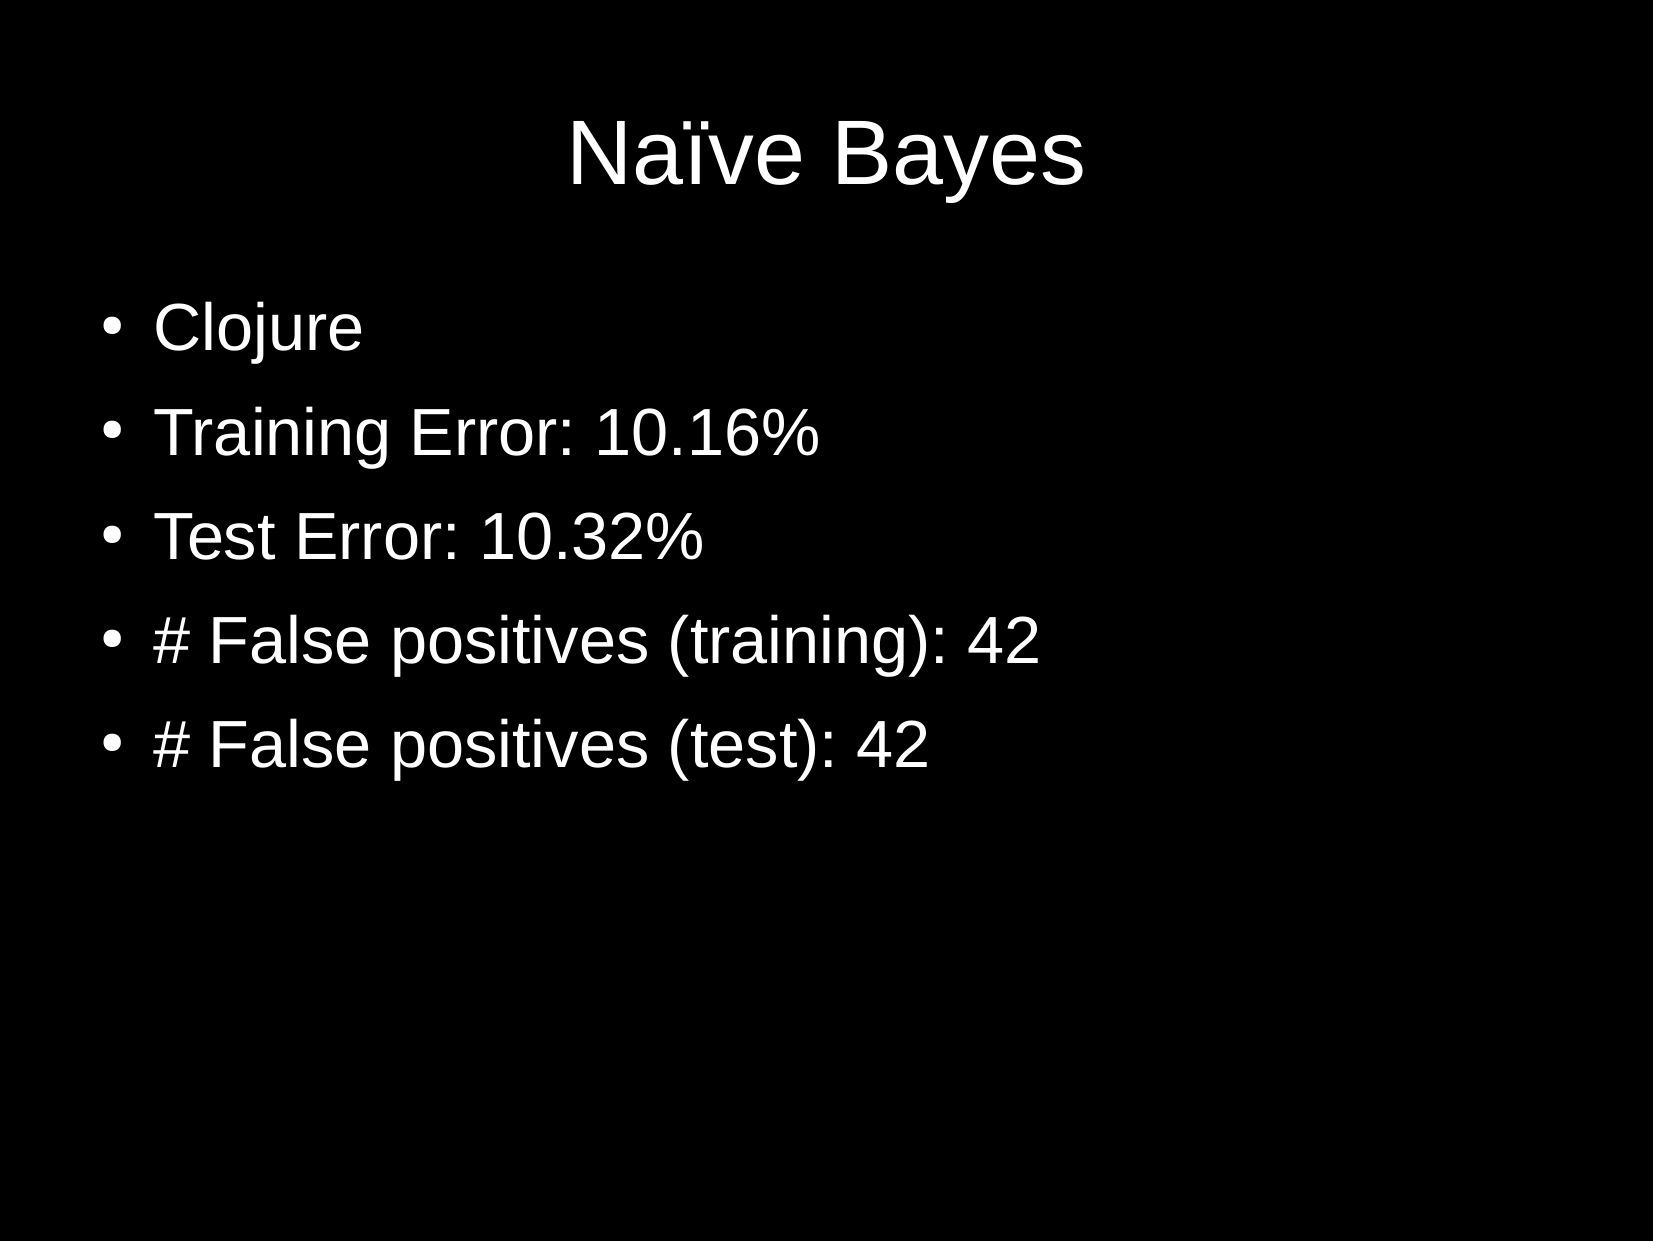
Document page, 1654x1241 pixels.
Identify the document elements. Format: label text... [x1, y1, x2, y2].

title Naïve Bayes [82, 56, 1571, 250]
list Clojure Training Error: 10.16% Test Error: 10.32% # False positives (training): 42 # False positives (test): 42 [82, 290, 1571, 1109]
